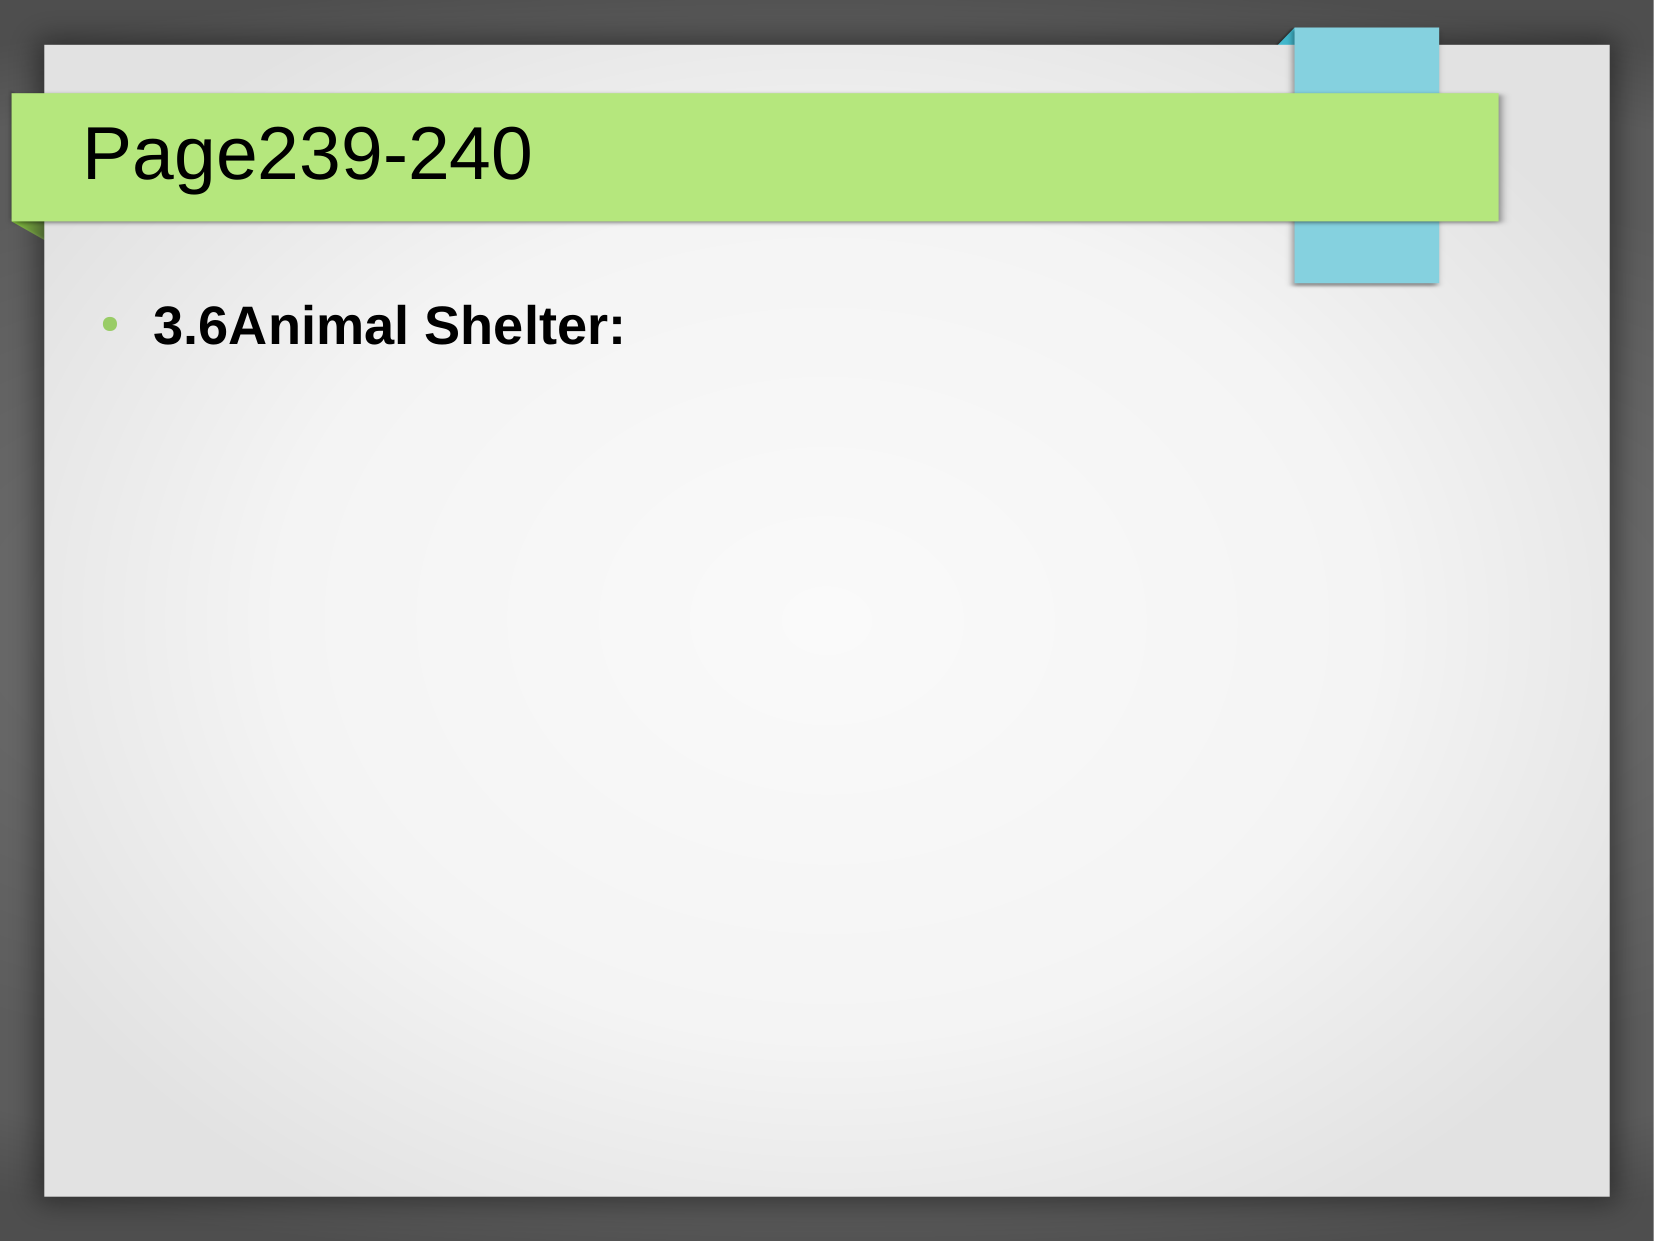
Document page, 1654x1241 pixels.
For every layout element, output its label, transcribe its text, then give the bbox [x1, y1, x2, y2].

title Page239-240 [82, 94, 1264, 213]
list 3.6Animal Shelter: [82, 295, 1571, 1015]
picture [0, 0, 1654, 1241]
